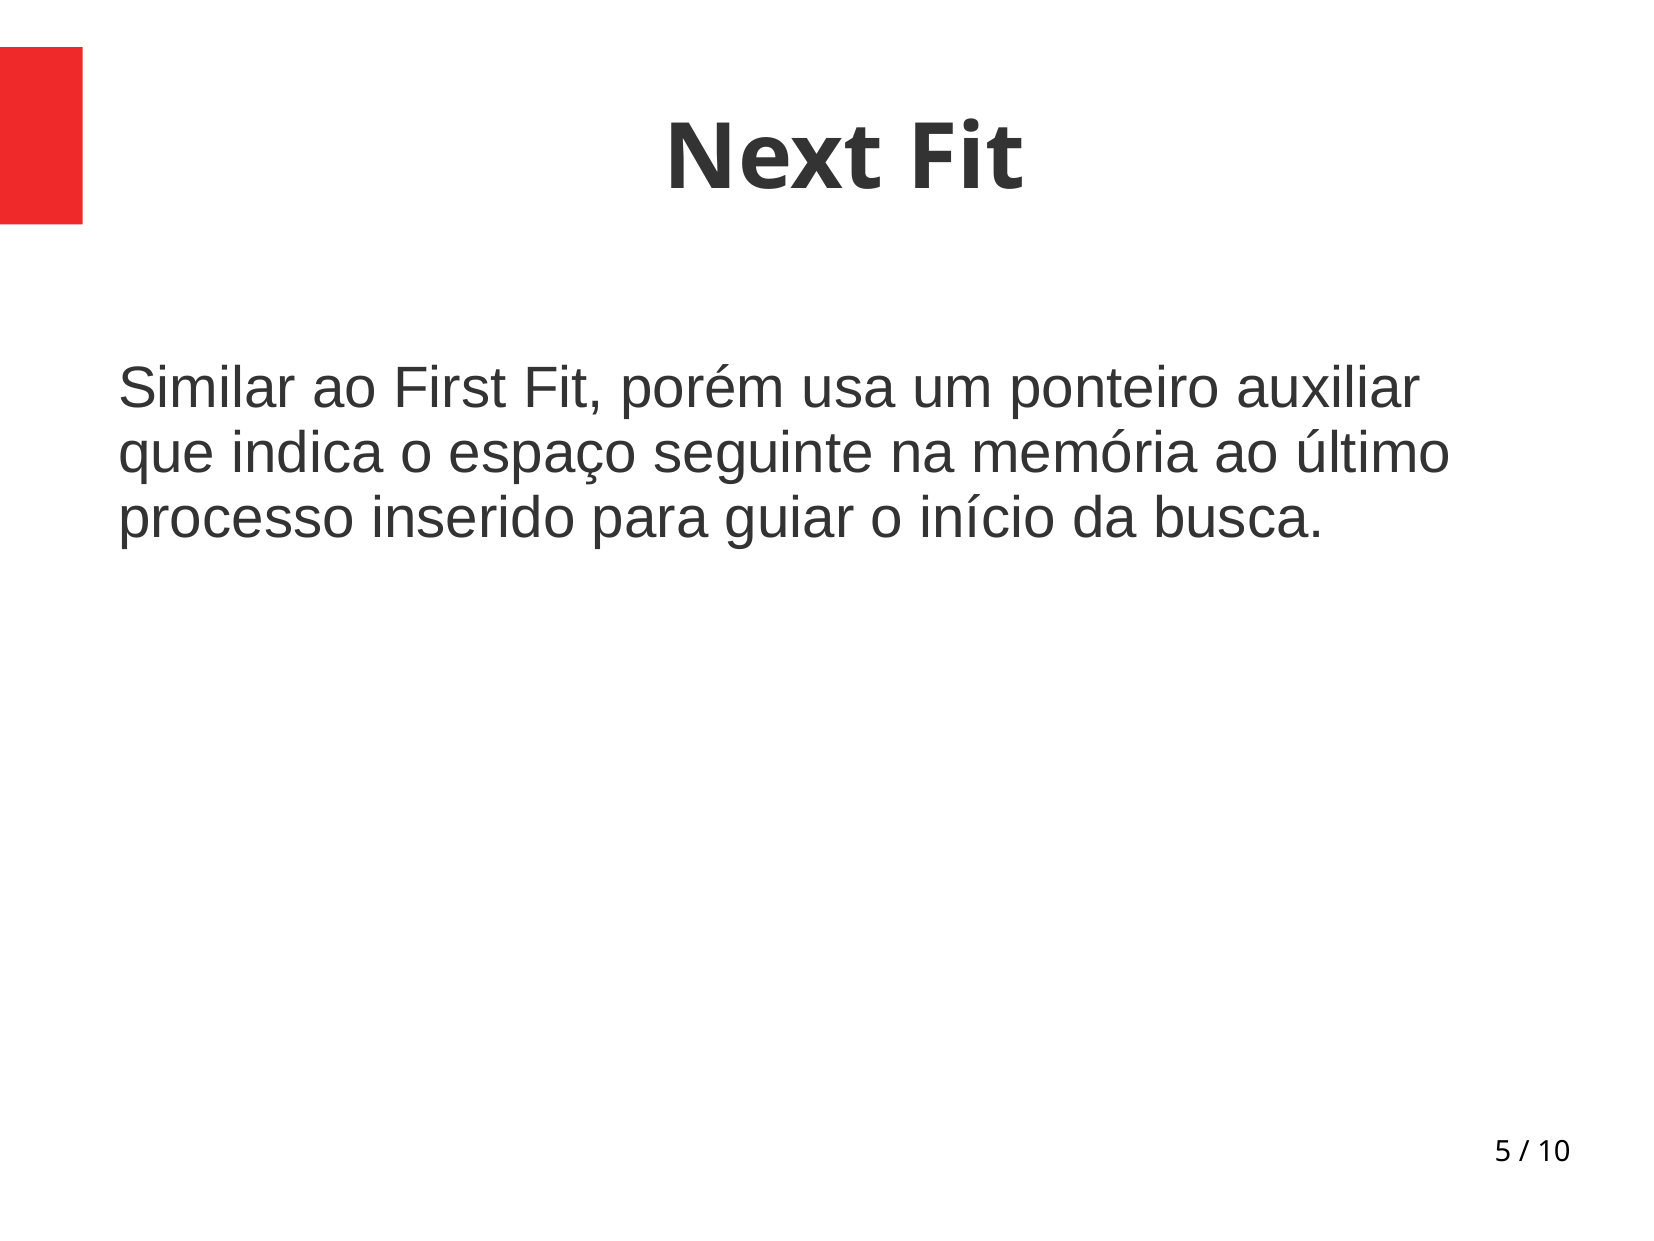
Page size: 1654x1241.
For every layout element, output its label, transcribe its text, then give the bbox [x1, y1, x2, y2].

title Next Fit [118, 49, 1571, 257]
list Similar ao First Fit, porém usa um ponteiro auxiliar que indica o espaço seguinte na memória ao último processo inserido para guiar o início da busca. [118, 354, 1536, 1074]
